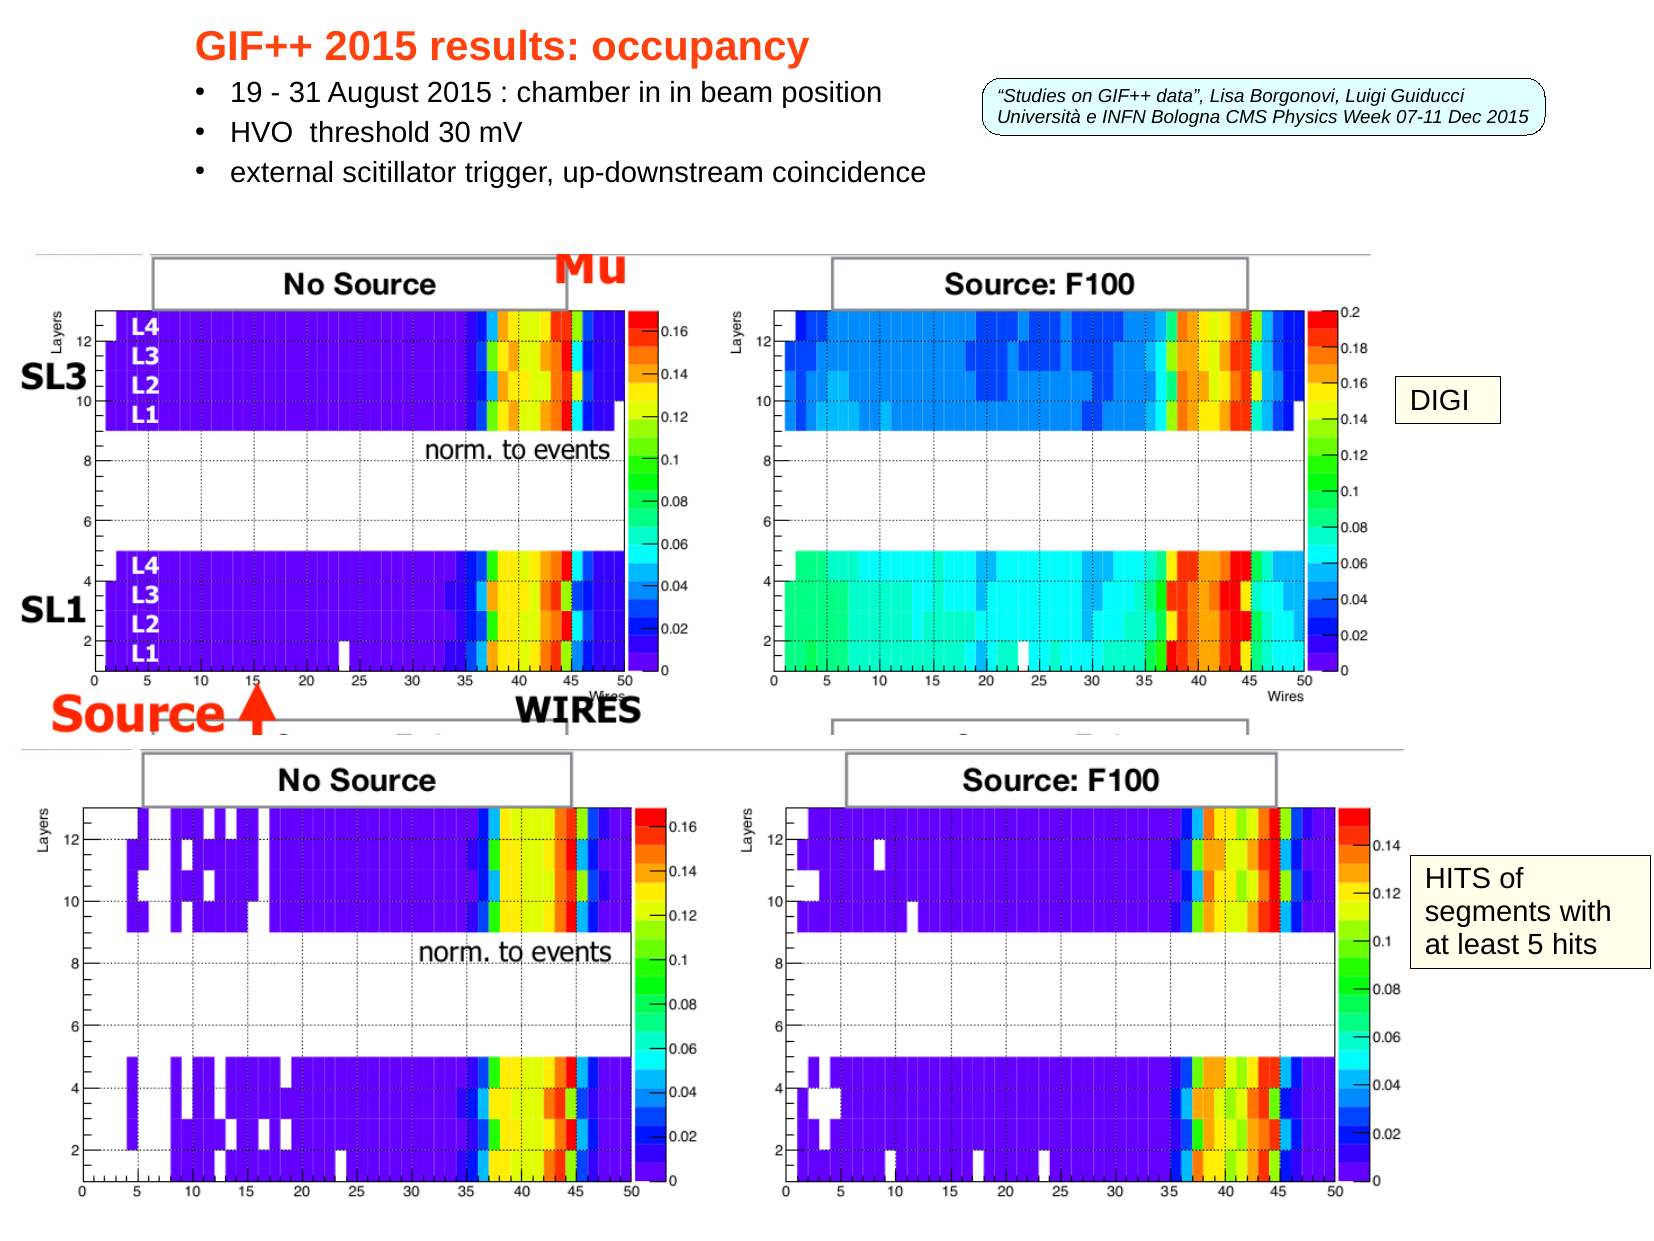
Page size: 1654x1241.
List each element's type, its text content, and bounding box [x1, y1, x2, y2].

text_box “Studies on GIF++ data”, Lisa Borgonovi, Luigi Guiducci Università e INFN Bologna CMS Physics Week 07-11 Dec 2015 [982, 78, 1546, 136]
picture [0, 749, 1459, 1201]
text_box HITS of segments with at least 5 hits [1410, 855, 1651, 969]
text_box GIF++ 2015 results: occupancy 19 - 31 August 2015 : chamber in in beam position HVO threshold 30 mV external scitillator trigger, up-downstream coincidence [180, 15, 1246, 196]
text_box DIGI [1395, 376, 1501, 424]
picture [14, 254, 1424, 736]
